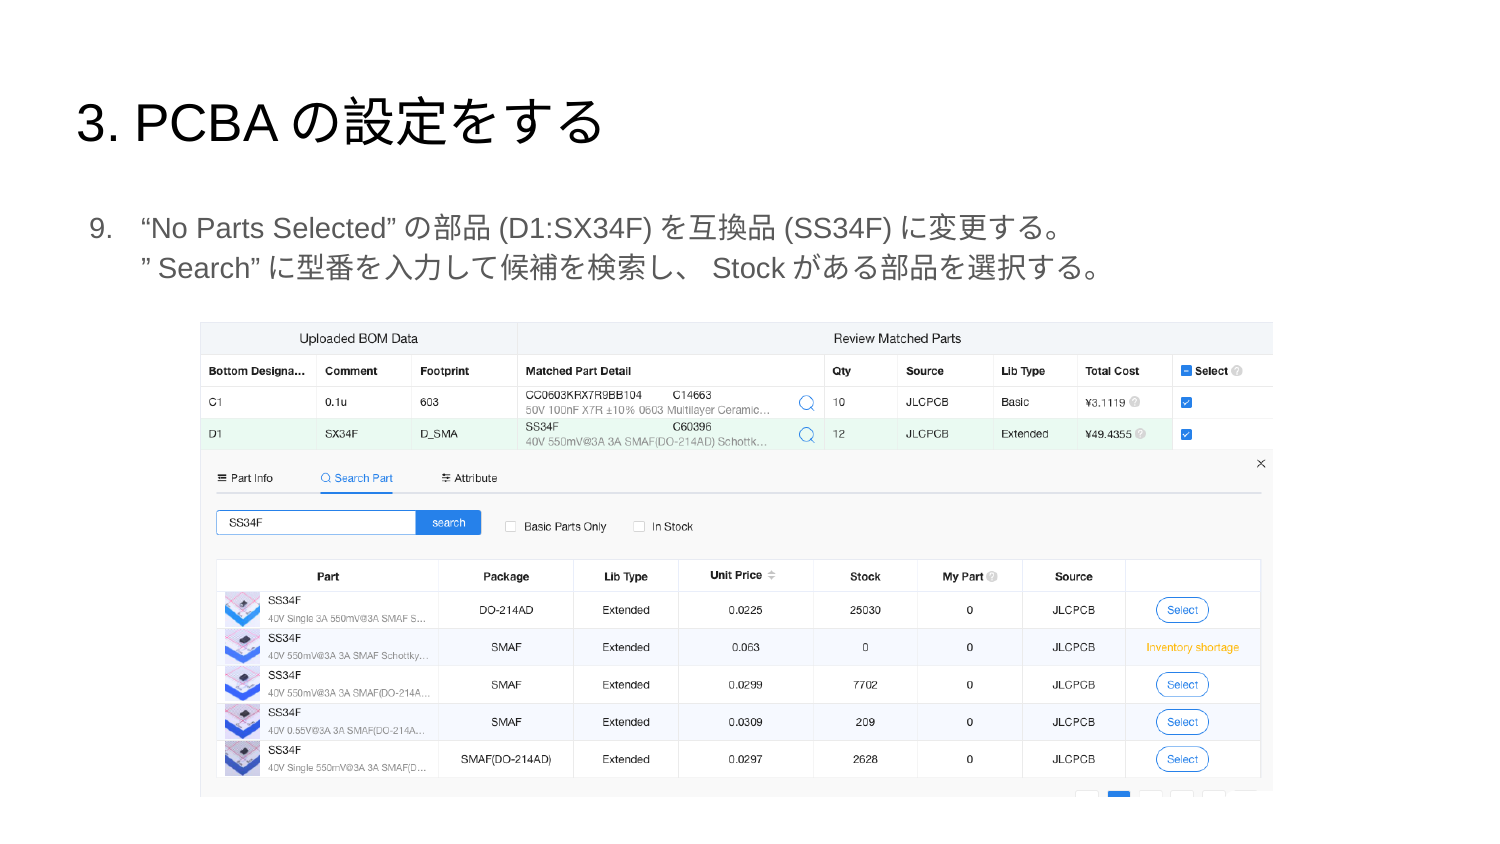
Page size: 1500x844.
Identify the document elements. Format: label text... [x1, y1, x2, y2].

picture [190, 318, 1273, 797]
list “No Parts Selected”の部品(D1:SX34F)を互換品(SS34F)に変更する。 ”Search”に型番を入力して候補を検索し、Stockがある部品を選択する。 [51, 189, 1449, 750]
title PCBAの設定をする [51, 72, 1449, 167]
